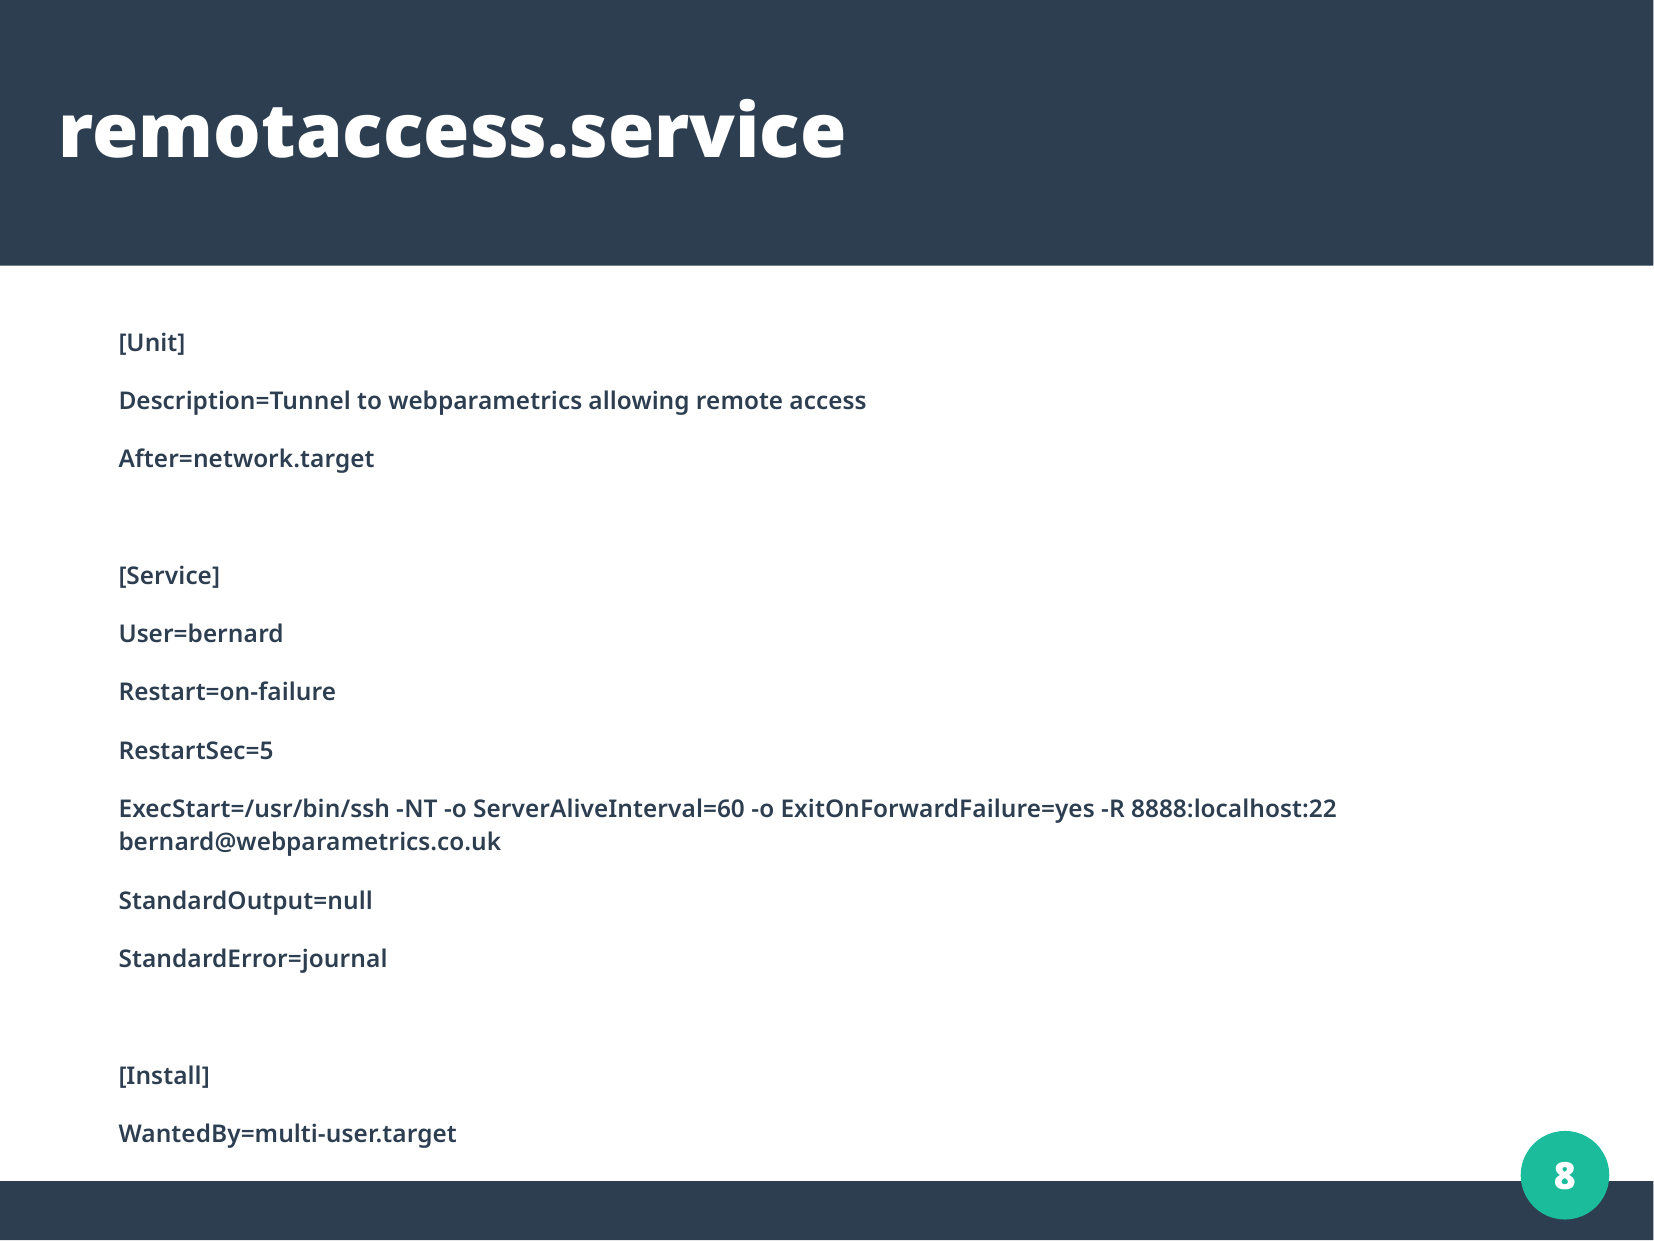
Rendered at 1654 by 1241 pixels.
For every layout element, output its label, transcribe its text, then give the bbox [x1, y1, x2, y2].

title remotaccess.service [59, 49, 1595, 207]
list [Unit] Description=Tunnel to webparametrics allowing remote access After=network.target [Service] User=bernard Restart=on-failure RestartSec=5 ExecStart=/usr/bin/ssh -NT -o ServerAliveInterval=60 -o ExitOnForwardFailure=yes -R 8888:localhost:22 bernard@webparametrics.co.uk StandardOutput=null StandardError=journal [Install] WantedBy=multi-user.target [59, 324, 1595, 1152]
